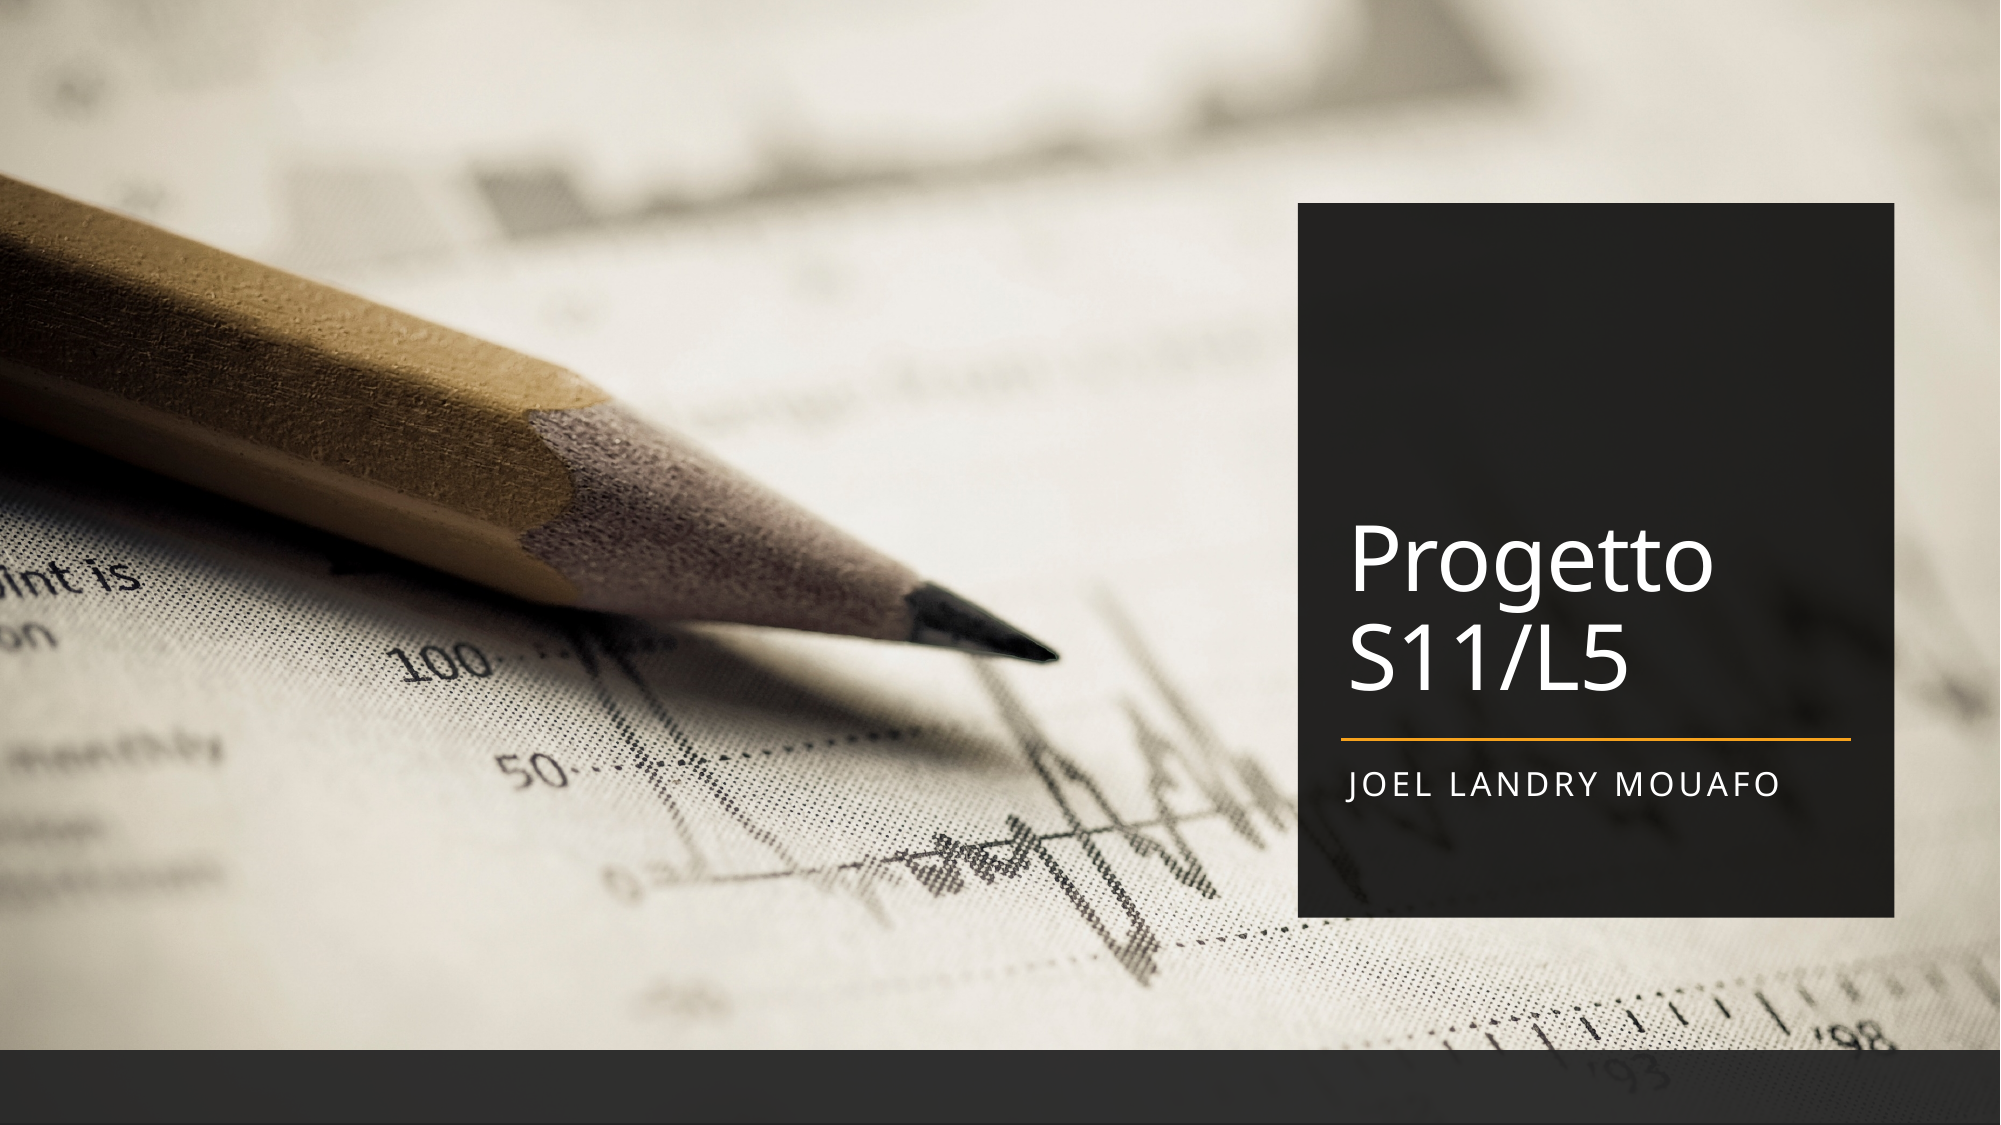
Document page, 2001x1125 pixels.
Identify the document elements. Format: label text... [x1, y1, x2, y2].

subtitle Joel Landry mouafo [1333, 756, 1860, 884]
picture [0, 0, 2000, 1050]
text_box [1298, 203, 1894, 918]
text_box [0, 1050, 2000, 1125]
title Progetto S11/L5 [1332, 242, 1860, 718]
